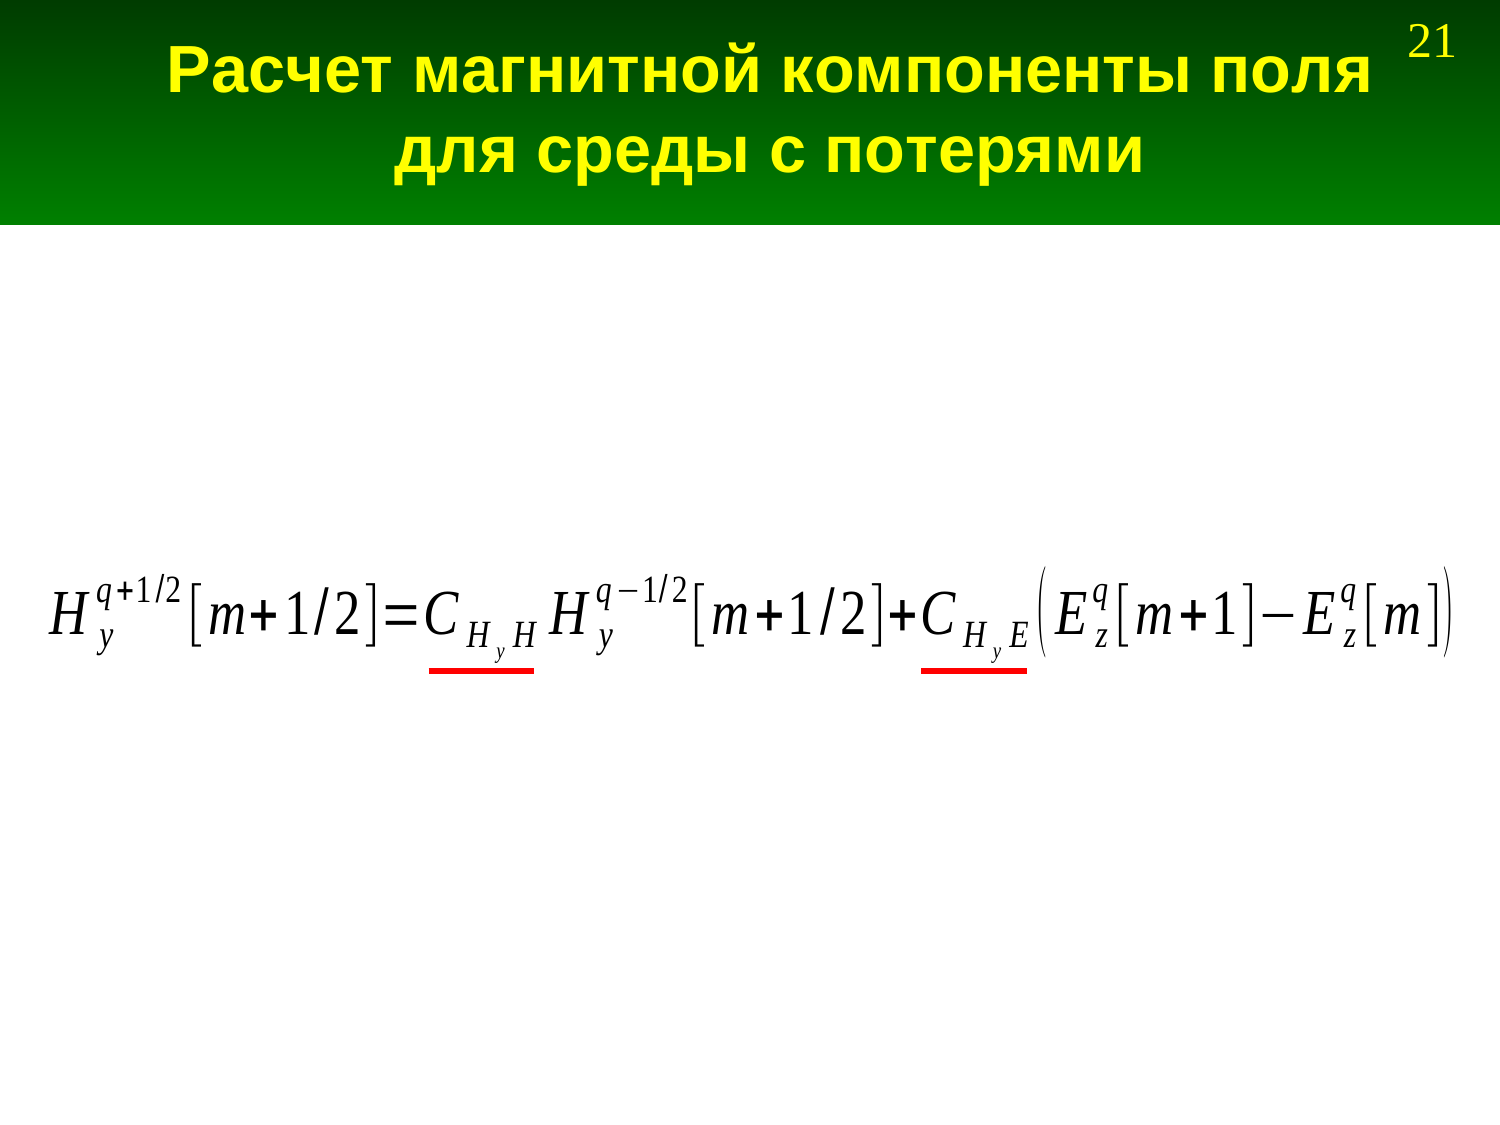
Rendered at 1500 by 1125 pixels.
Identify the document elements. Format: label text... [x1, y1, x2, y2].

title Расчет магнитной компоненты поля для среды с потерями [100, 7, 1441, 204]
chart [33, 562, 1467, 663]
